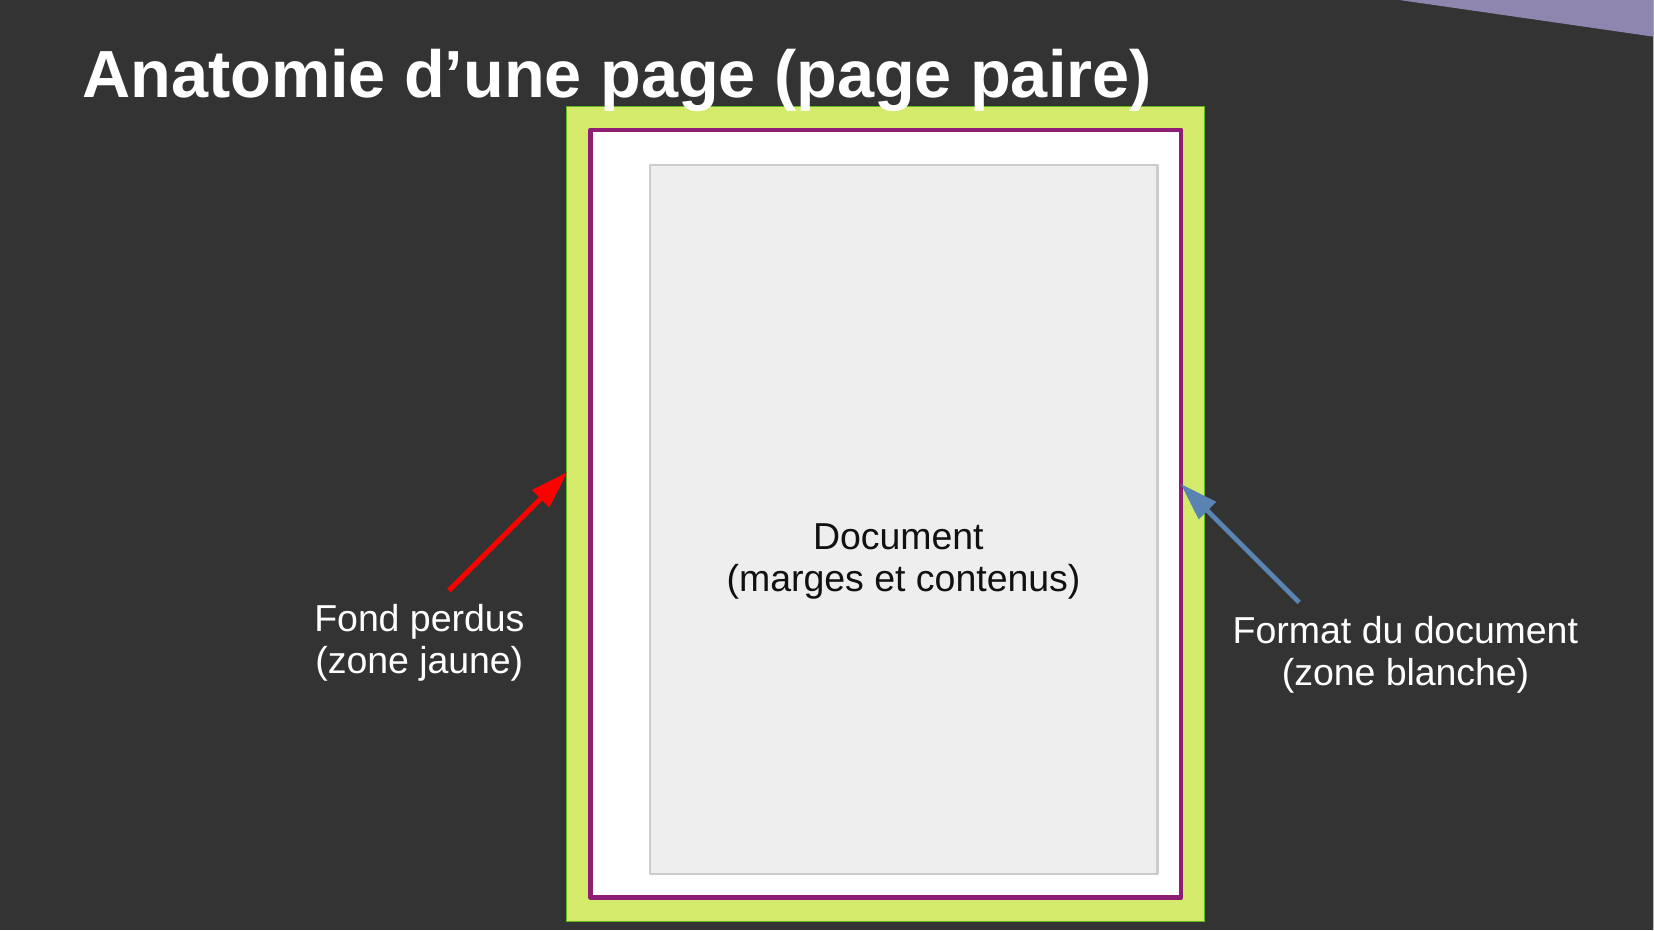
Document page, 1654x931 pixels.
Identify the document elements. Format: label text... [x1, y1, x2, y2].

text_box [1399, 0, 1654, 37]
text_box Format du document (zone blanche) [1204, 602, 1607, 702]
text_box Fond perdus (zone jaune) [259, 590, 579, 690]
title Anatomie d’une page (page paire) [82, 37, 1571, 122]
text_box Document (marges et contenus) [673, 507, 1134, 607]
text_box [566, 122, 1205, 922]
